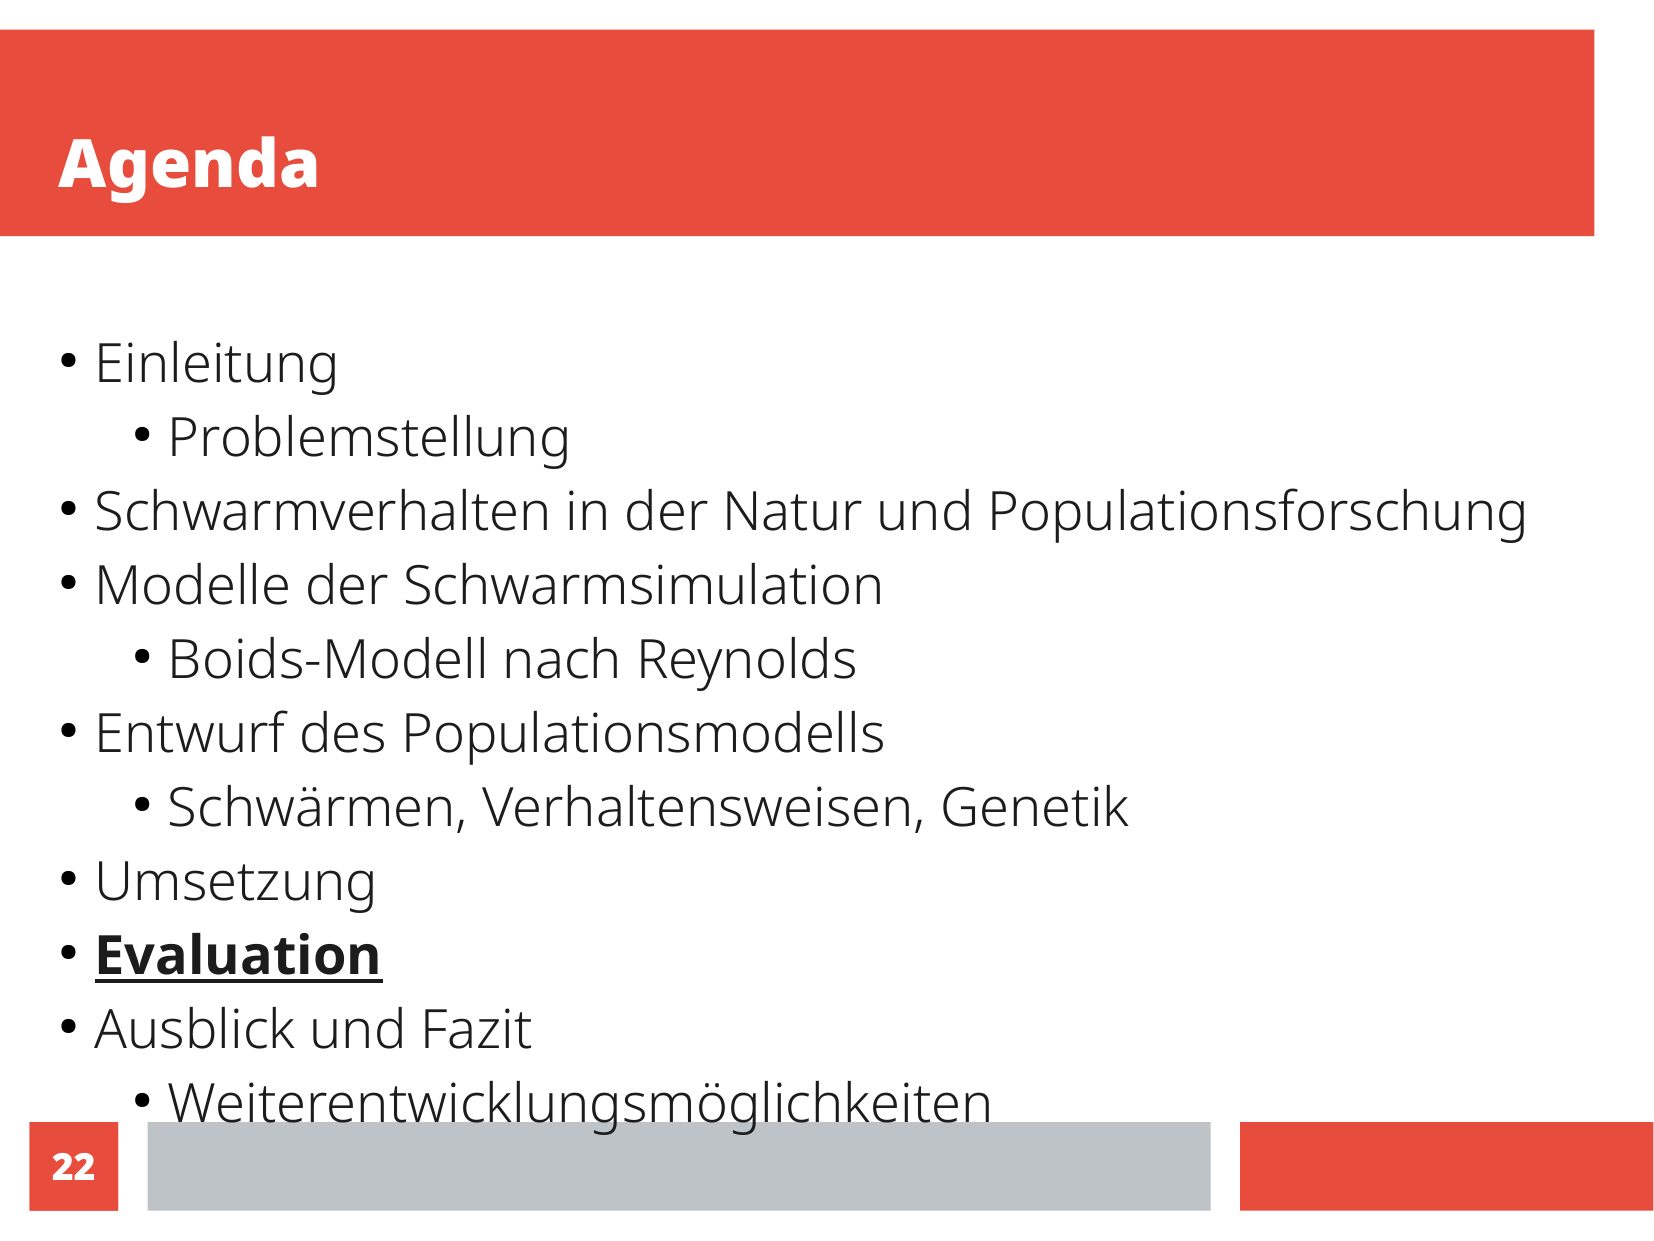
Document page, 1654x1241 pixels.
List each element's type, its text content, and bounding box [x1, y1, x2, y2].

subtitle Einleitung Problemstellung Schwarmverhalten in der Natur und Populationsforschung Modelle der Schwarmsimulation Boids-Modell nach Reynolds Entwurf des Populationsmodells Schwärmen, Verhaltensweisen, Genetik Umsetzung Evaluation Ausblick und Fazit Weiterentwicklungsmöglichkeiten [59, 324, 1565, 1151]
title Agenda [59, 49, 1595, 207]
